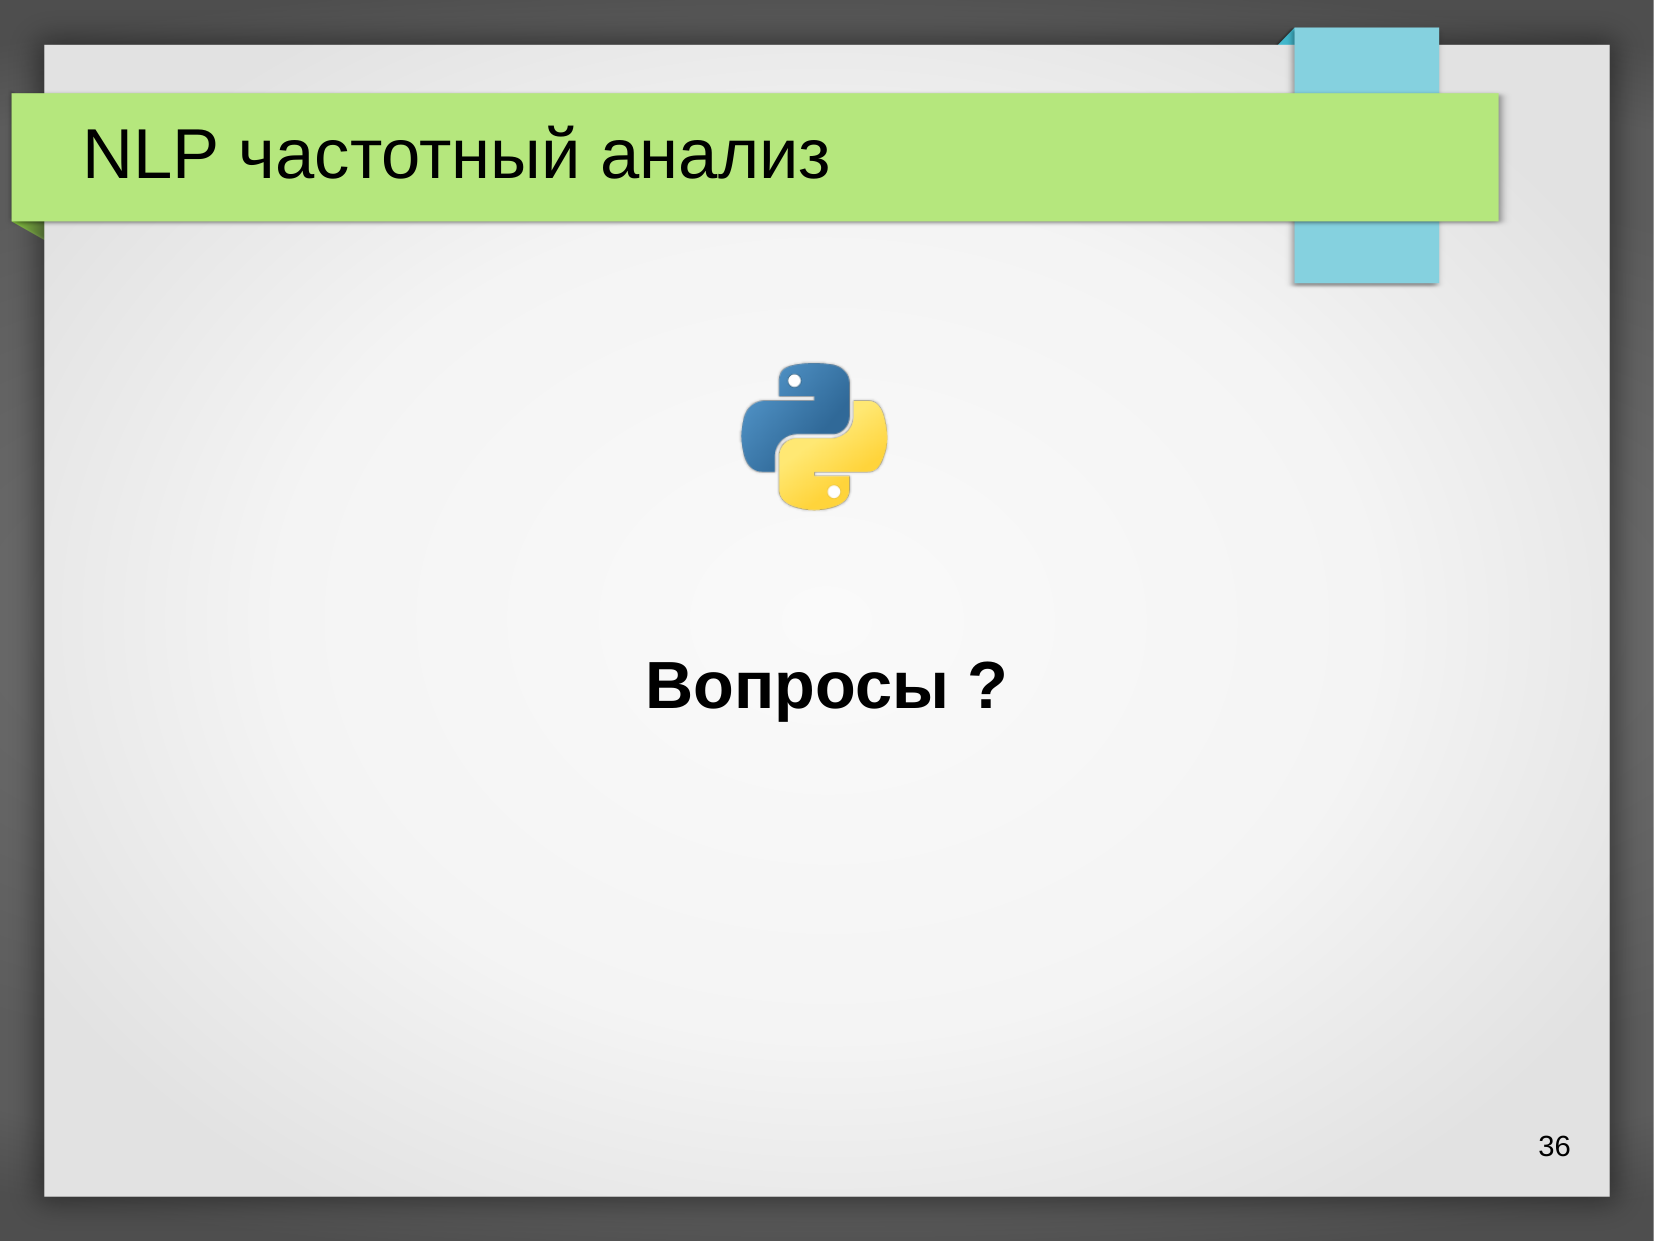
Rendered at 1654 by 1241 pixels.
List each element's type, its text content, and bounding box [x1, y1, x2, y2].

title NLP частотный анализ [82, 113, 1406, 194]
subtitle Вопросы ? [82, 236, 1571, 1134]
picture [0, 0, 1654, 1241]
